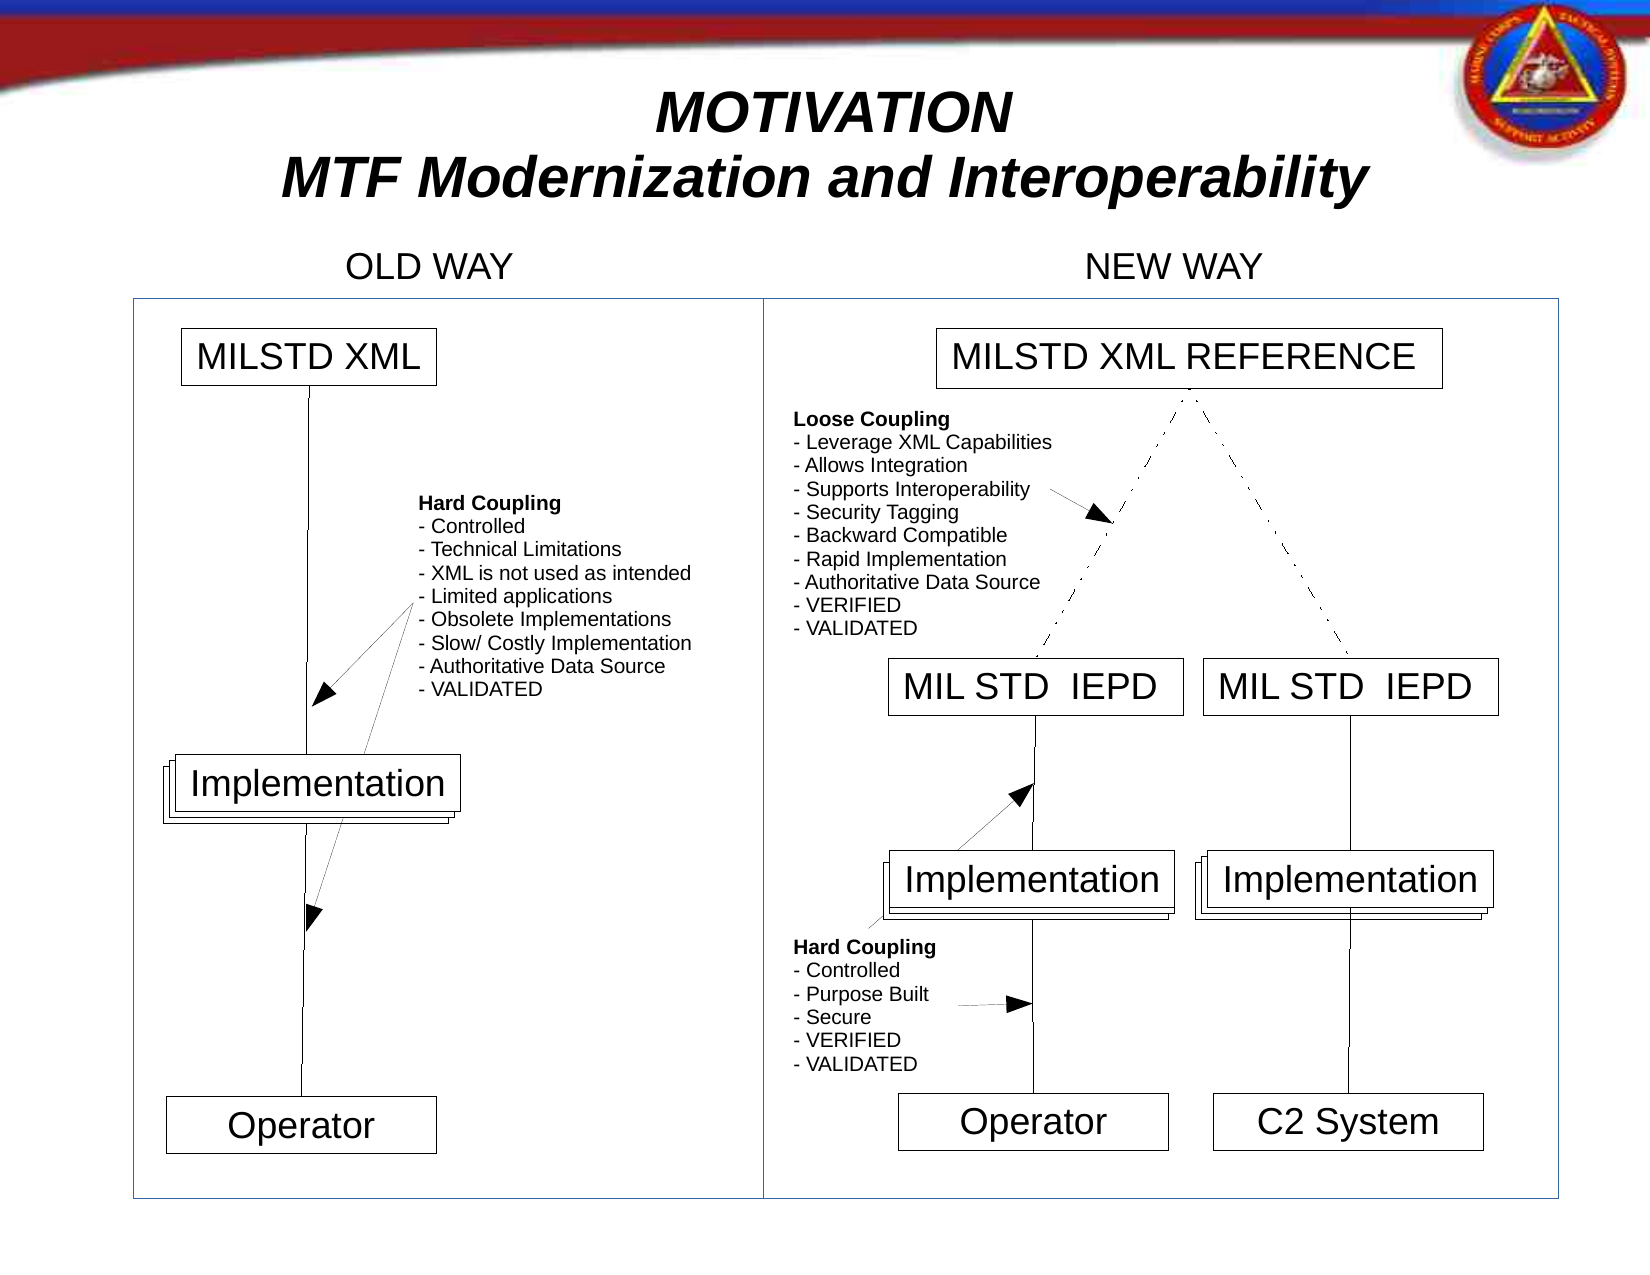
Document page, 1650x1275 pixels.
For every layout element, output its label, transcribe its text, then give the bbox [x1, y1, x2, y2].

text_box MIL STD IEPD [888, 658, 1184, 716]
text_box MILSTD XML [181, 328, 437, 386]
text_box Implementation [169, 760, 455, 818]
text_box MIL STD IEPD [1203, 658, 1499, 716]
text_box Implementation [342, 818, 449, 824]
picture [0, 0, 1650, 175]
text_box Implementation [175, 754, 461, 812]
text_box Operator [898, 1093, 1169, 1151]
text_box Implementation [889, 850, 1175, 908]
text_box Implementation [163, 766, 342, 824]
text_box Hard Coupling - Controlled - Technical Limitations - XML is not used as intended - Limited applications - Obsolete Implementations - Slow/ Costly Implementation - Authoritative Data Source - VALIDATED [403, 484, 707, 709]
text_box Implementation [1351, 908, 1488, 914]
text_box Implementation [1201, 856, 1350, 914]
text_box Implementation [1207, 850, 1494, 908]
text_box MOTIVATION MTF Modernization and Interoperability [118, 72, 1550, 224]
text_box NEW WAY [1069, 238, 1289, 296]
text_box Implementation [1351, 914, 1482, 920]
text_box Hard Coupling - Controlled - Purpose Built - Secure - VERIFIED - VALIDATED [778, 928, 959, 1083]
text_box Loose Coupling - Leverage XML Capabilities - Allows Integration - Supports Interoperability - Security Tagging - Backward Compatible - Rapid Implementation - Authoritative Data Source - VERIFIED - VALIDATED [778, 388, 1079, 660]
text_box Operator [166, 1096, 437, 1154]
text_box OLD WAY [330, 238, 539, 296]
text_box MILSTD XML REFERENCE [936, 328, 1443, 389]
text_box Implementation [889, 908, 1175, 914]
text_box Implementation [883, 862, 1169, 920]
text_box Implementation [1195, 862, 1350, 920]
text_box C2 System [1213, 1093, 1484, 1151]
